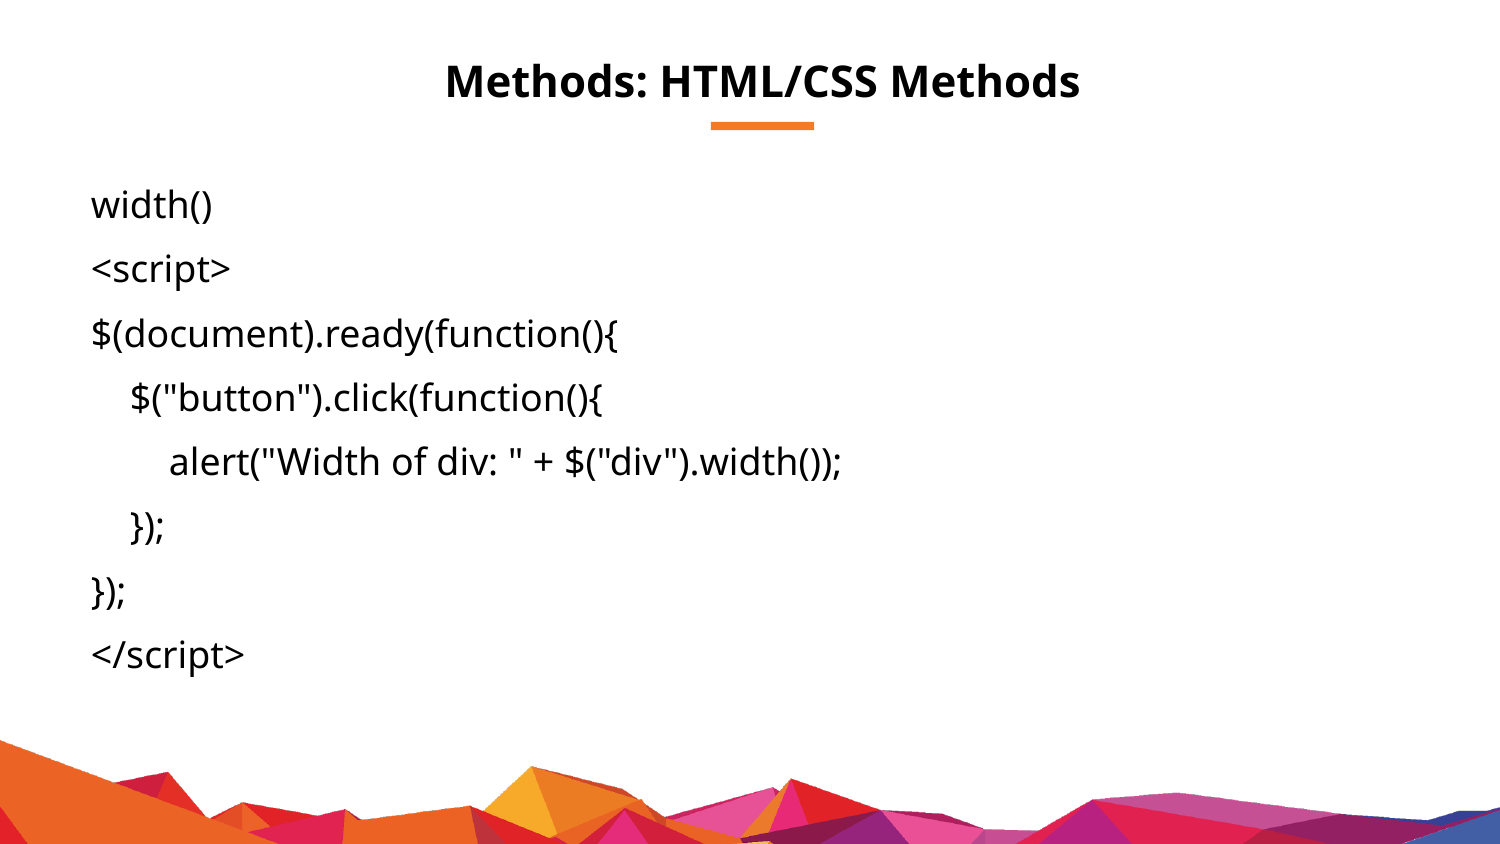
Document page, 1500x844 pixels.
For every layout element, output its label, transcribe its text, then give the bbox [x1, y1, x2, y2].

picture [0, 740, 1500, 844]
title Methods: HTML/CSS Methods [94, 39, 1431, 110]
text_box width() <script> $(document).ready(function(){ $("button").click(function(){ alert("Width of div: " + $("div").width()); }); }); </script> [75, 159, 1426, 816]
